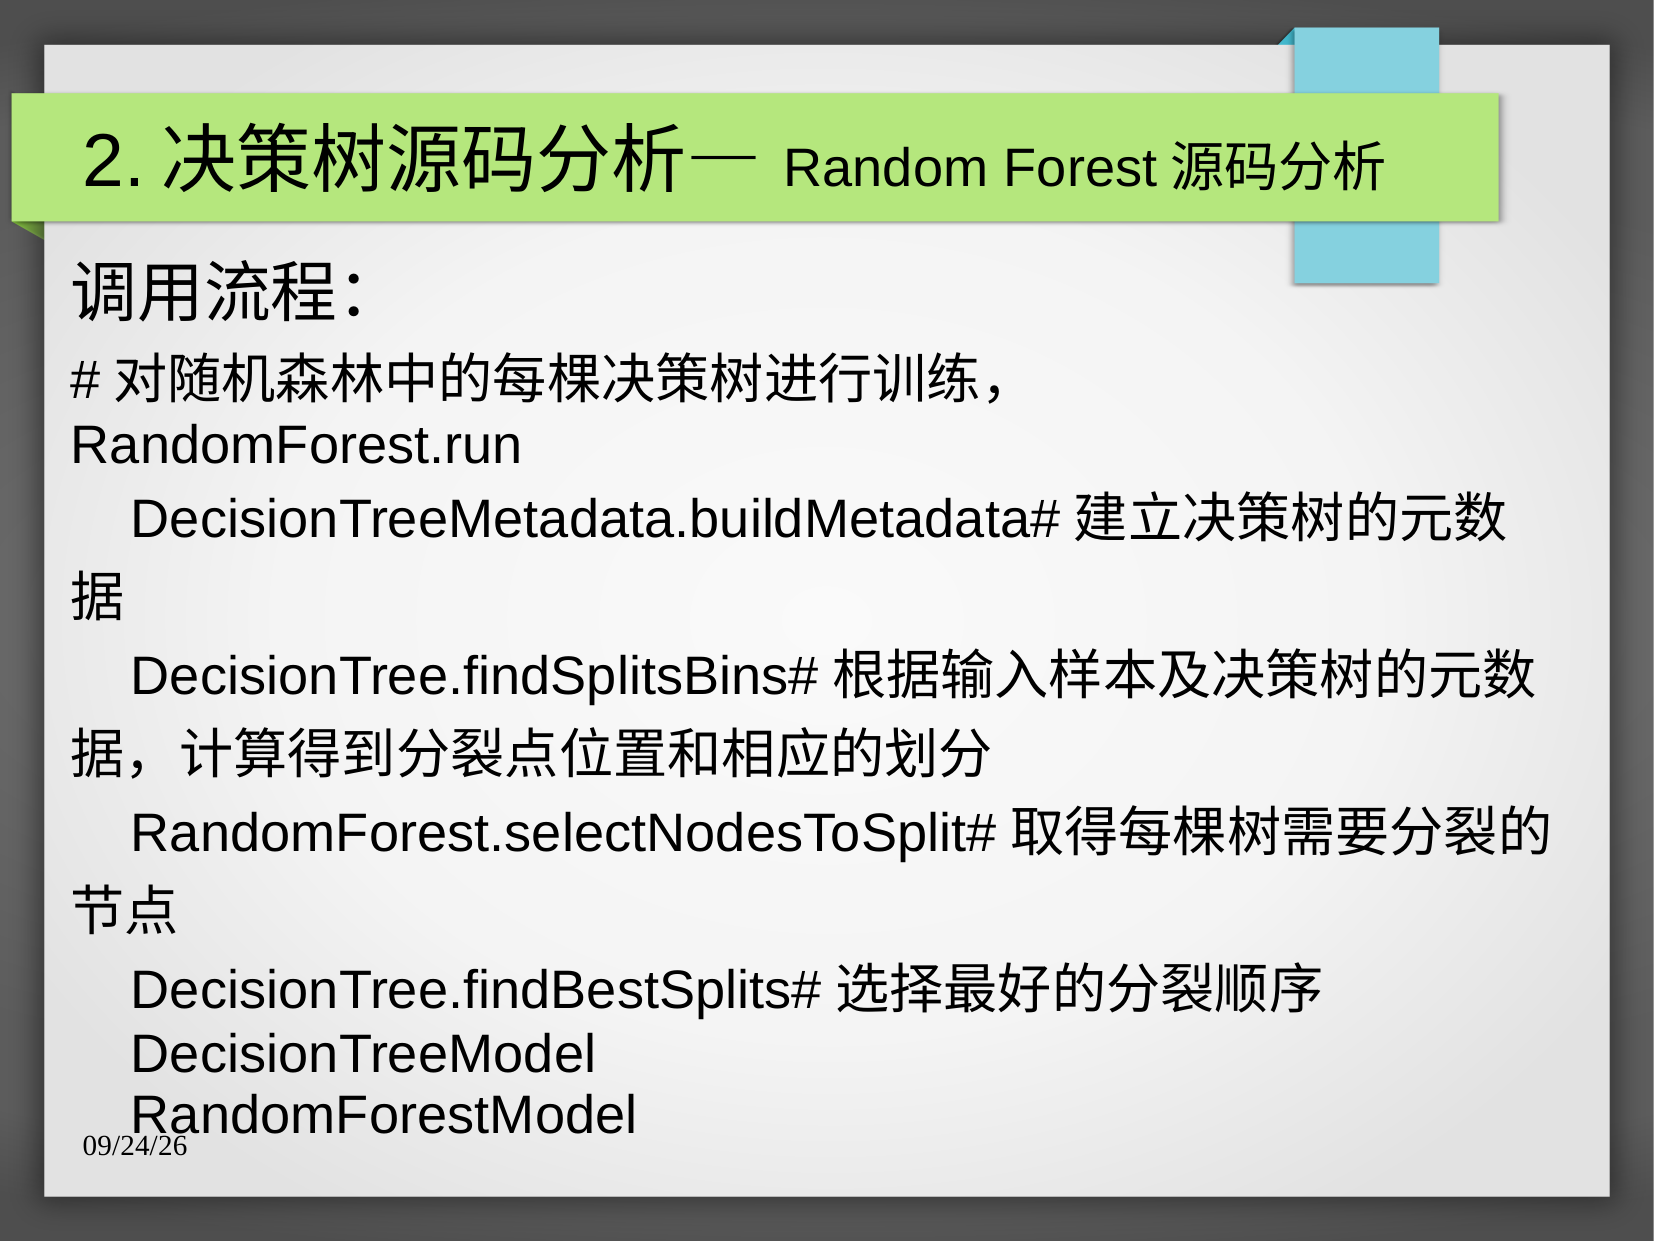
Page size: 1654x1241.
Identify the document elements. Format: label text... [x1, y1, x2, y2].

picture [0, 0, 1654, 1241]
title 2.决策树源码分析—Random Forest源码分析 [82, 94, 1406, 213]
subtitle 调用流程： #对随机森林中的每棵决策树进行训练， RandomForest.run DecisionTreeMetadata.buildMetadata#建立决策树的元数据 DecisionTree.findSplitsBins#根据输入样本及决策树的元数据，计算得到分裂点位置和相应的划分 RandomForest.selectNodesToSplit#取得每棵树需要分裂的节点 DecisionTree.findBestSplits#选择最好的分裂顺序 DecisionTreeModel RandomForestModel [70, 271, 1560, 1112]
